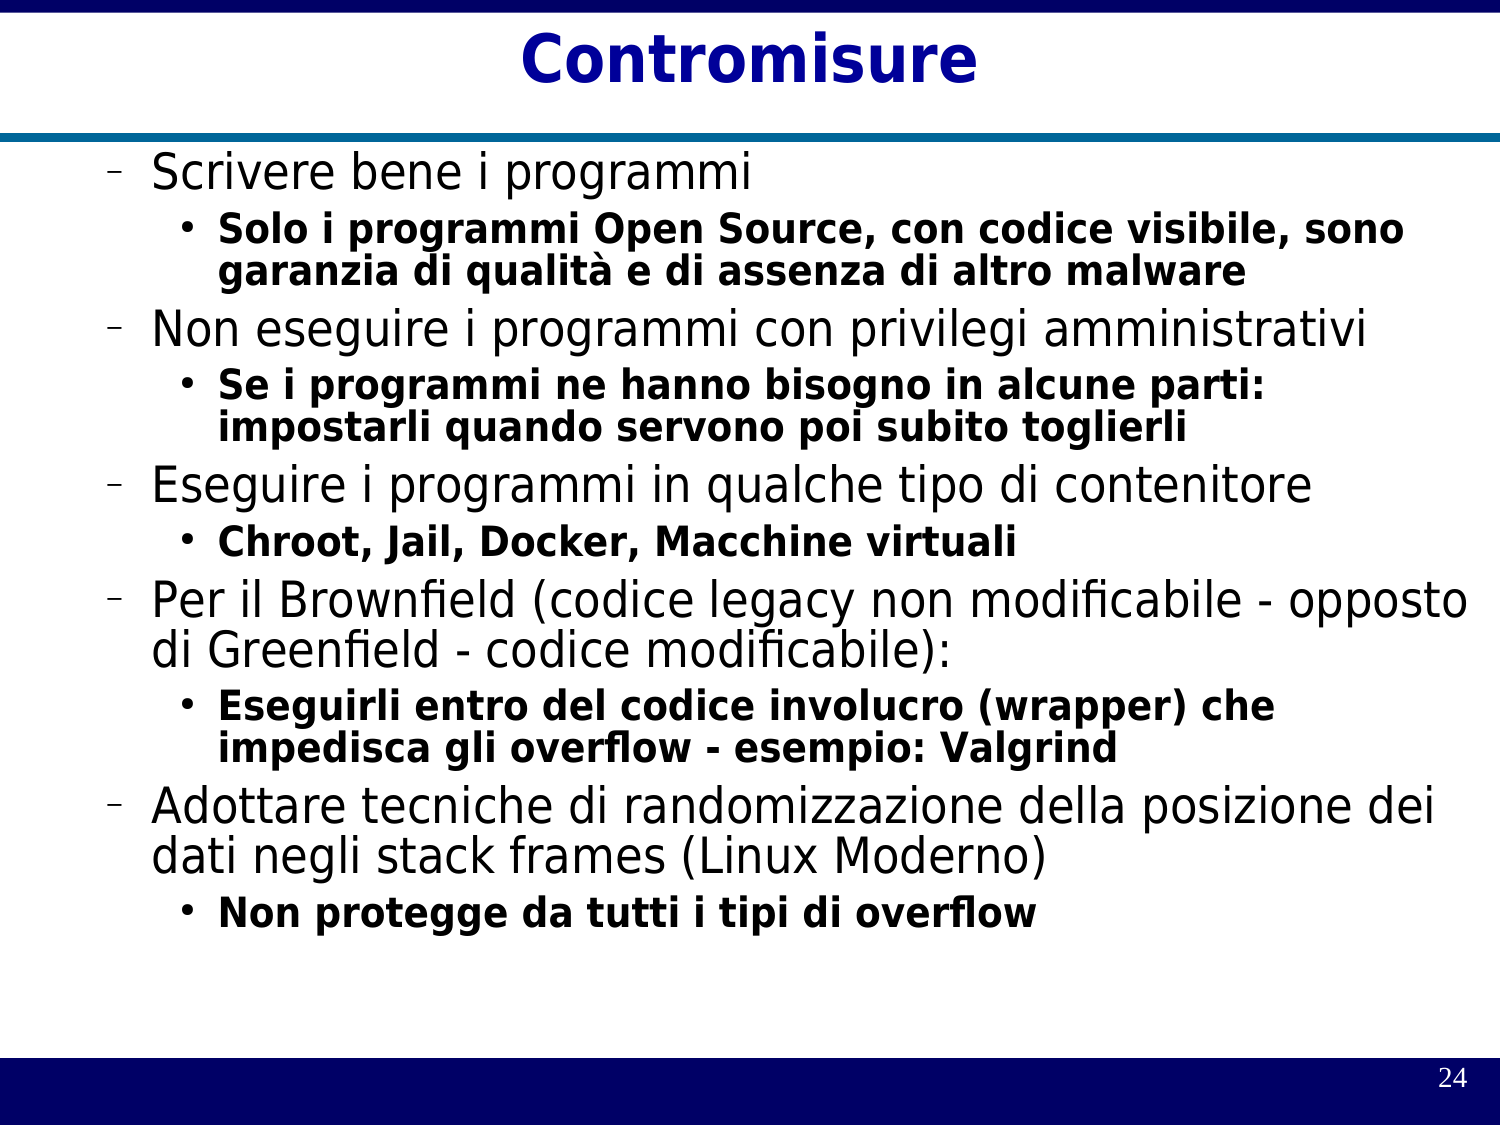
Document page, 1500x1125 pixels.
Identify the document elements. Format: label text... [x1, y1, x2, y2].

title Contromisure [30, 0, 1471, 126]
list Scrivere bene i programmi Solo i programmi Open Source, con codice visibile, sono garanzia di qualità e di assenza di altro malware Non eseguire i programmi con privilegi amministrativi Se i programmi ne hanno bisogno in alcune parti: impostarli quando servono poi subito toglierli Eseguire i programmi in qualche tipo di contenitore Chroot, Jail, Docker, Macchine virtuali Per il Brownfield (codice legacy non modificabile - opposto di Greenfield - codice modificabile): Eseguirli entro del codice involucro (wrapper) che impedisca gli overflow - esempio: Valgrind Adottare tecniche di randomizzazione della posizione dei dati negli stack frames (Linux Moderno) Non protegge da tutti i tipi di overflow [30, 149, 1471, 1021]
